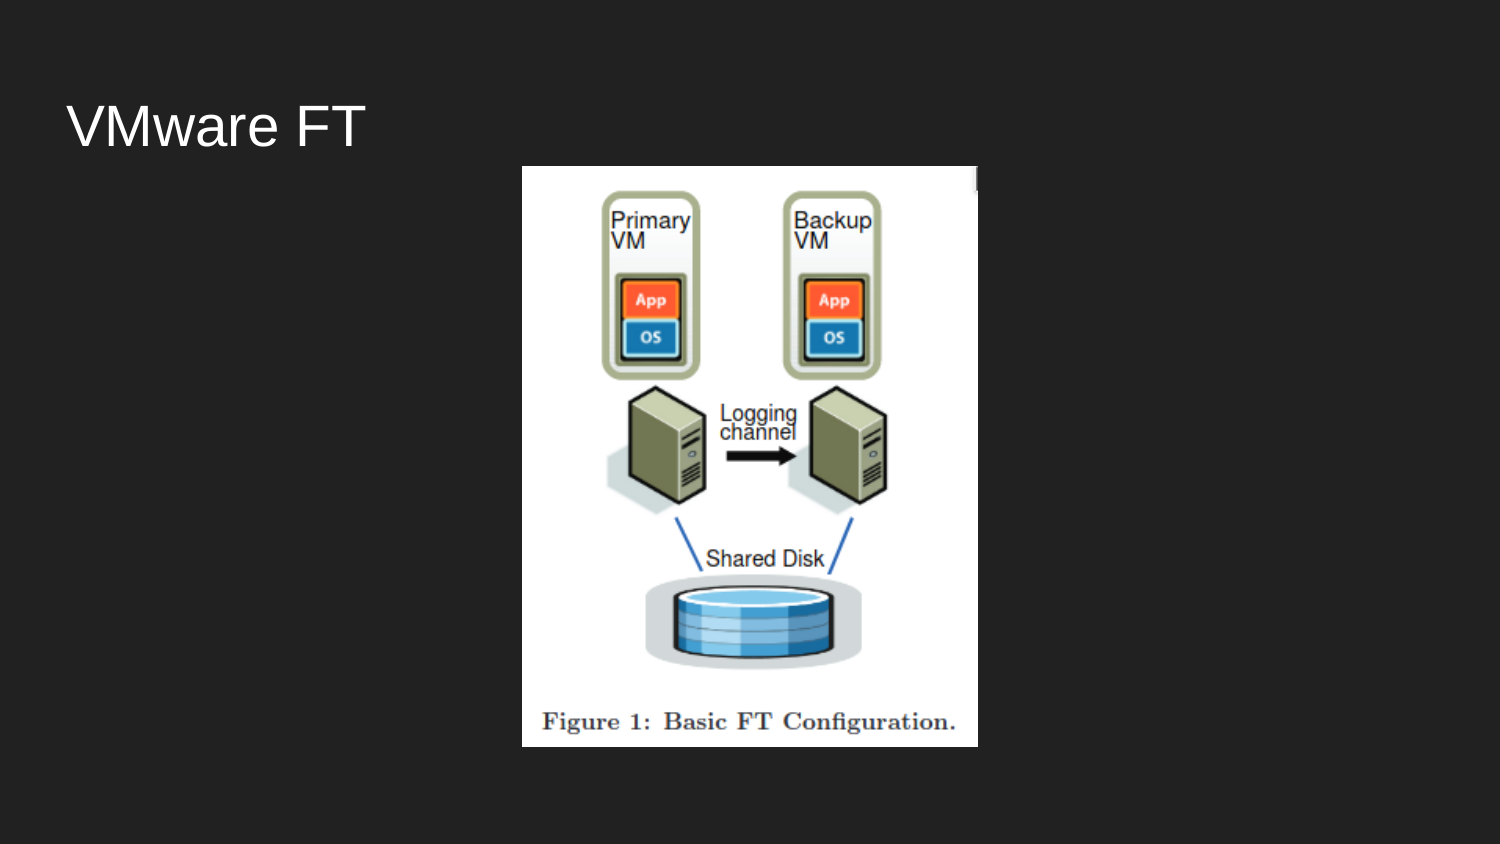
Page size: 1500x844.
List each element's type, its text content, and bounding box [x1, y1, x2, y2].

picture [522, 166, 978, 747]
title VMware FT [51, 72, 1449, 167]
